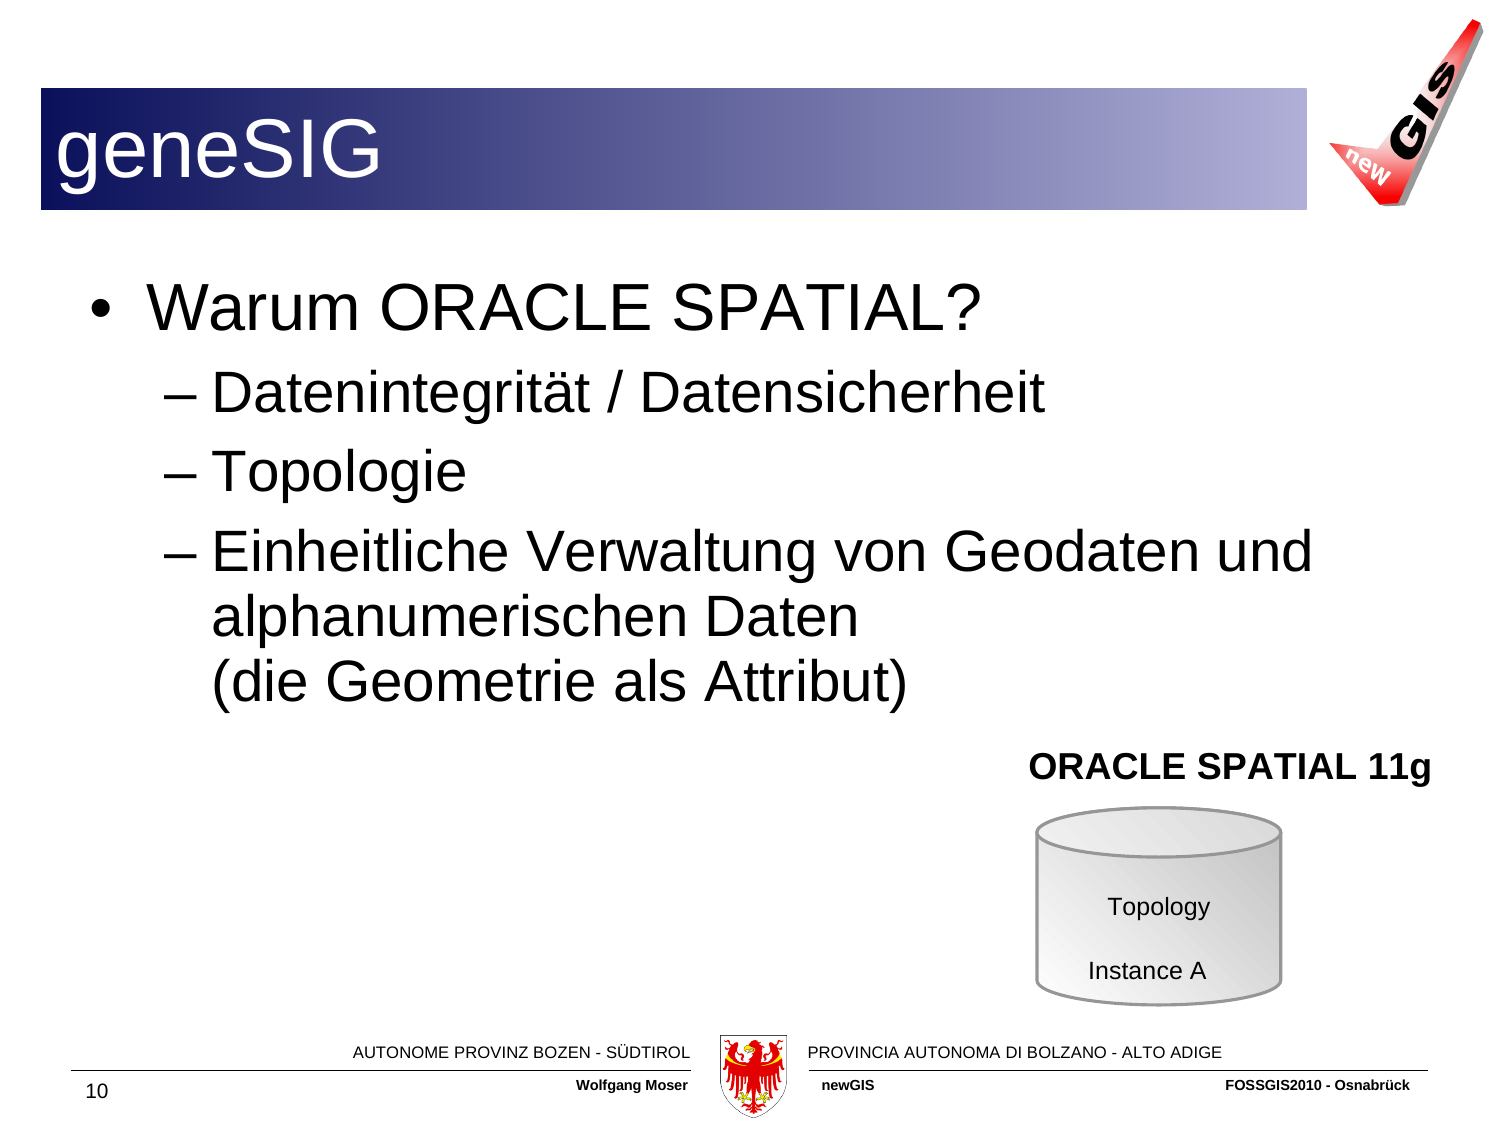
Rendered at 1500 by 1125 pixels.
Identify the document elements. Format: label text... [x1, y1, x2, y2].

text_box Instance A [1072, 948, 1223, 1006]
picture [1328, 18, 1485, 207]
picture [720, 1035, 787, 1118]
text_box Topology [1036, 833, 1281, 1002]
text_box ORACLE SPATIAL 11g [1013, 737, 1483, 796]
list Warum ORACLE SPATIAL? Datenintegrität / Datensicherheit Topologie Einheitliche Verwaltung von Geodaten und alphanumerischen Daten (die Geometrie als Attribut) [75, 262, 1426, 1006]
text_box geneSIG [41, 88, 1307, 210]
